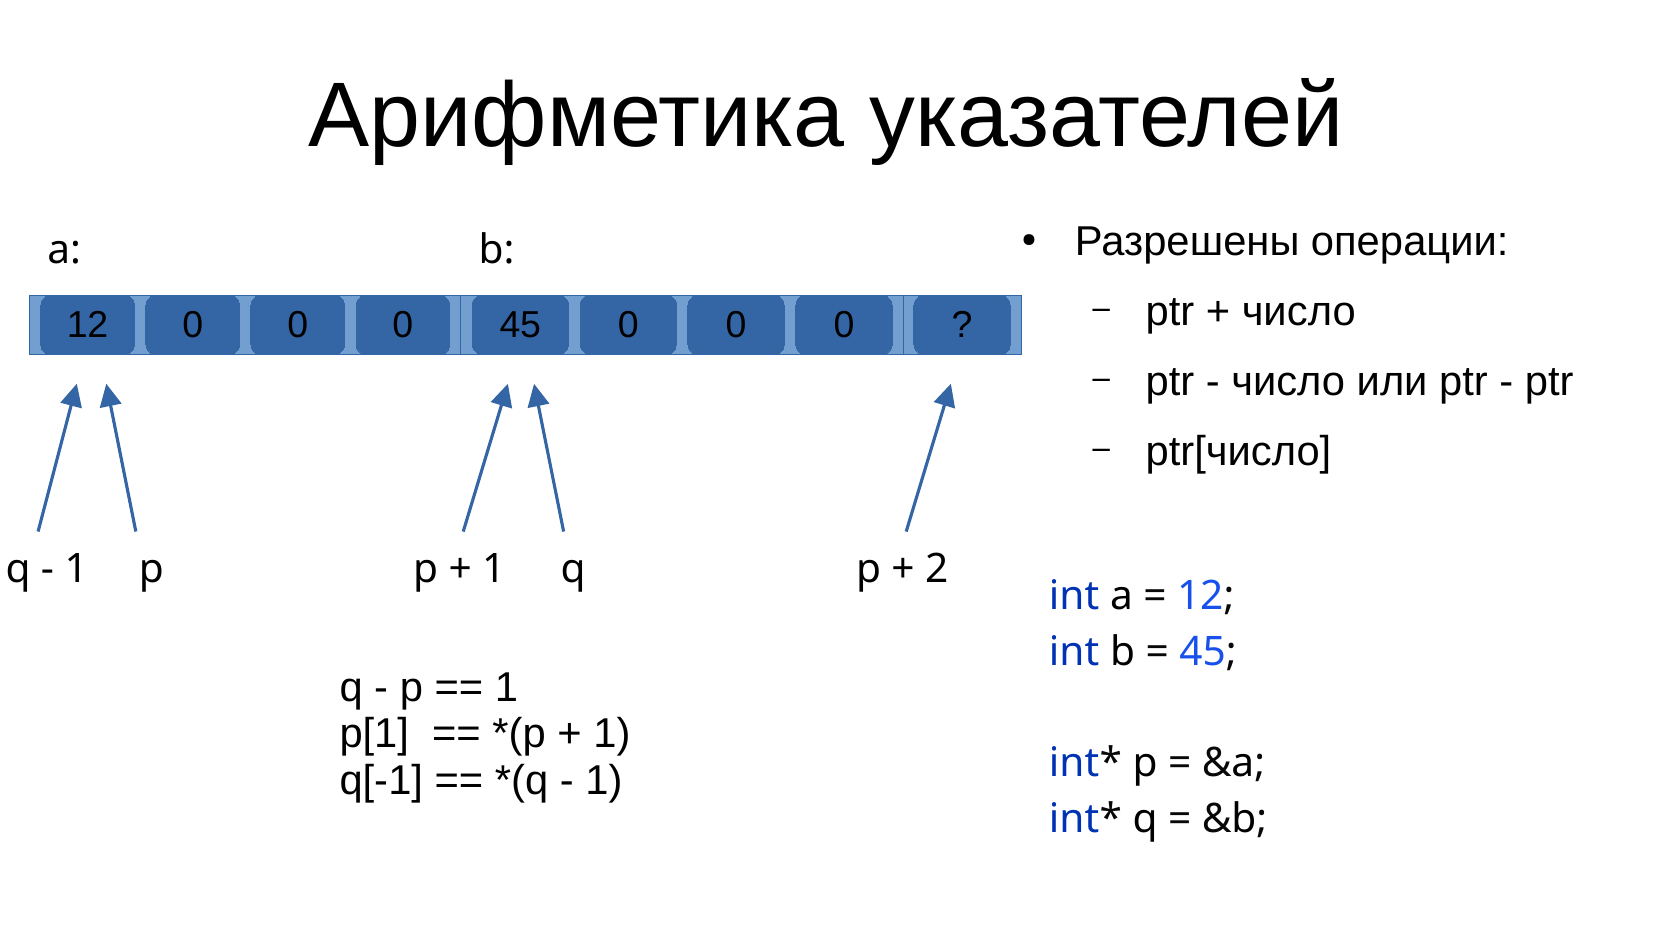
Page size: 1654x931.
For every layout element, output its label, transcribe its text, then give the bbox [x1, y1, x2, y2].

text_box 0 [580, 295, 677, 355]
text_box [669, 295, 696, 355]
text_box p + 2 [841, 531, 964, 602]
text_box [29, 295, 49, 355]
text_box 0 [356, 295, 450, 355]
text_box 12 [40, 295, 135, 355]
text_box 0 [687, 295, 785, 355]
text_box [560, 295, 588, 355]
text_box q - p == 1 p[1] == *(p + 1) q[-1] == *(q - 1) [324, 656, 650, 832]
text_box p [124, 531, 179, 602]
text_box 0 [795, 295, 893, 355]
text_box [777, 295, 803, 355]
text_box [231, 295, 259, 355]
text_box q [545, 531, 601, 602]
text_box [337, 295, 364, 355]
text_box [126, 295, 154, 355]
text_box 45 [472, 295, 569, 355]
text_box b: [463, 212, 530, 284]
text_box ? [913, 295, 1003, 355]
text_box 0 [250, 295, 345, 355]
text_box [884, 295, 922, 355]
text_box a: [32, 212, 97, 284]
title Арифметика указателей [82, 37, 1571, 193]
text_box q - 1 [0, 531, 104, 602]
text_box 0 [145, 295, 240, 355]
text_box p + 1 [398, 531, 521, 602]
text_box int a = 12; int b = 45; int* p = &a; int* q = &b; [1034, 559, 1300, 857]
list Разрешены операции: ptr + число ptr - число или ptr - ptr ptr[число] [1003, 217, 1625, 502]
text_box [442, 295, 479, 355]
